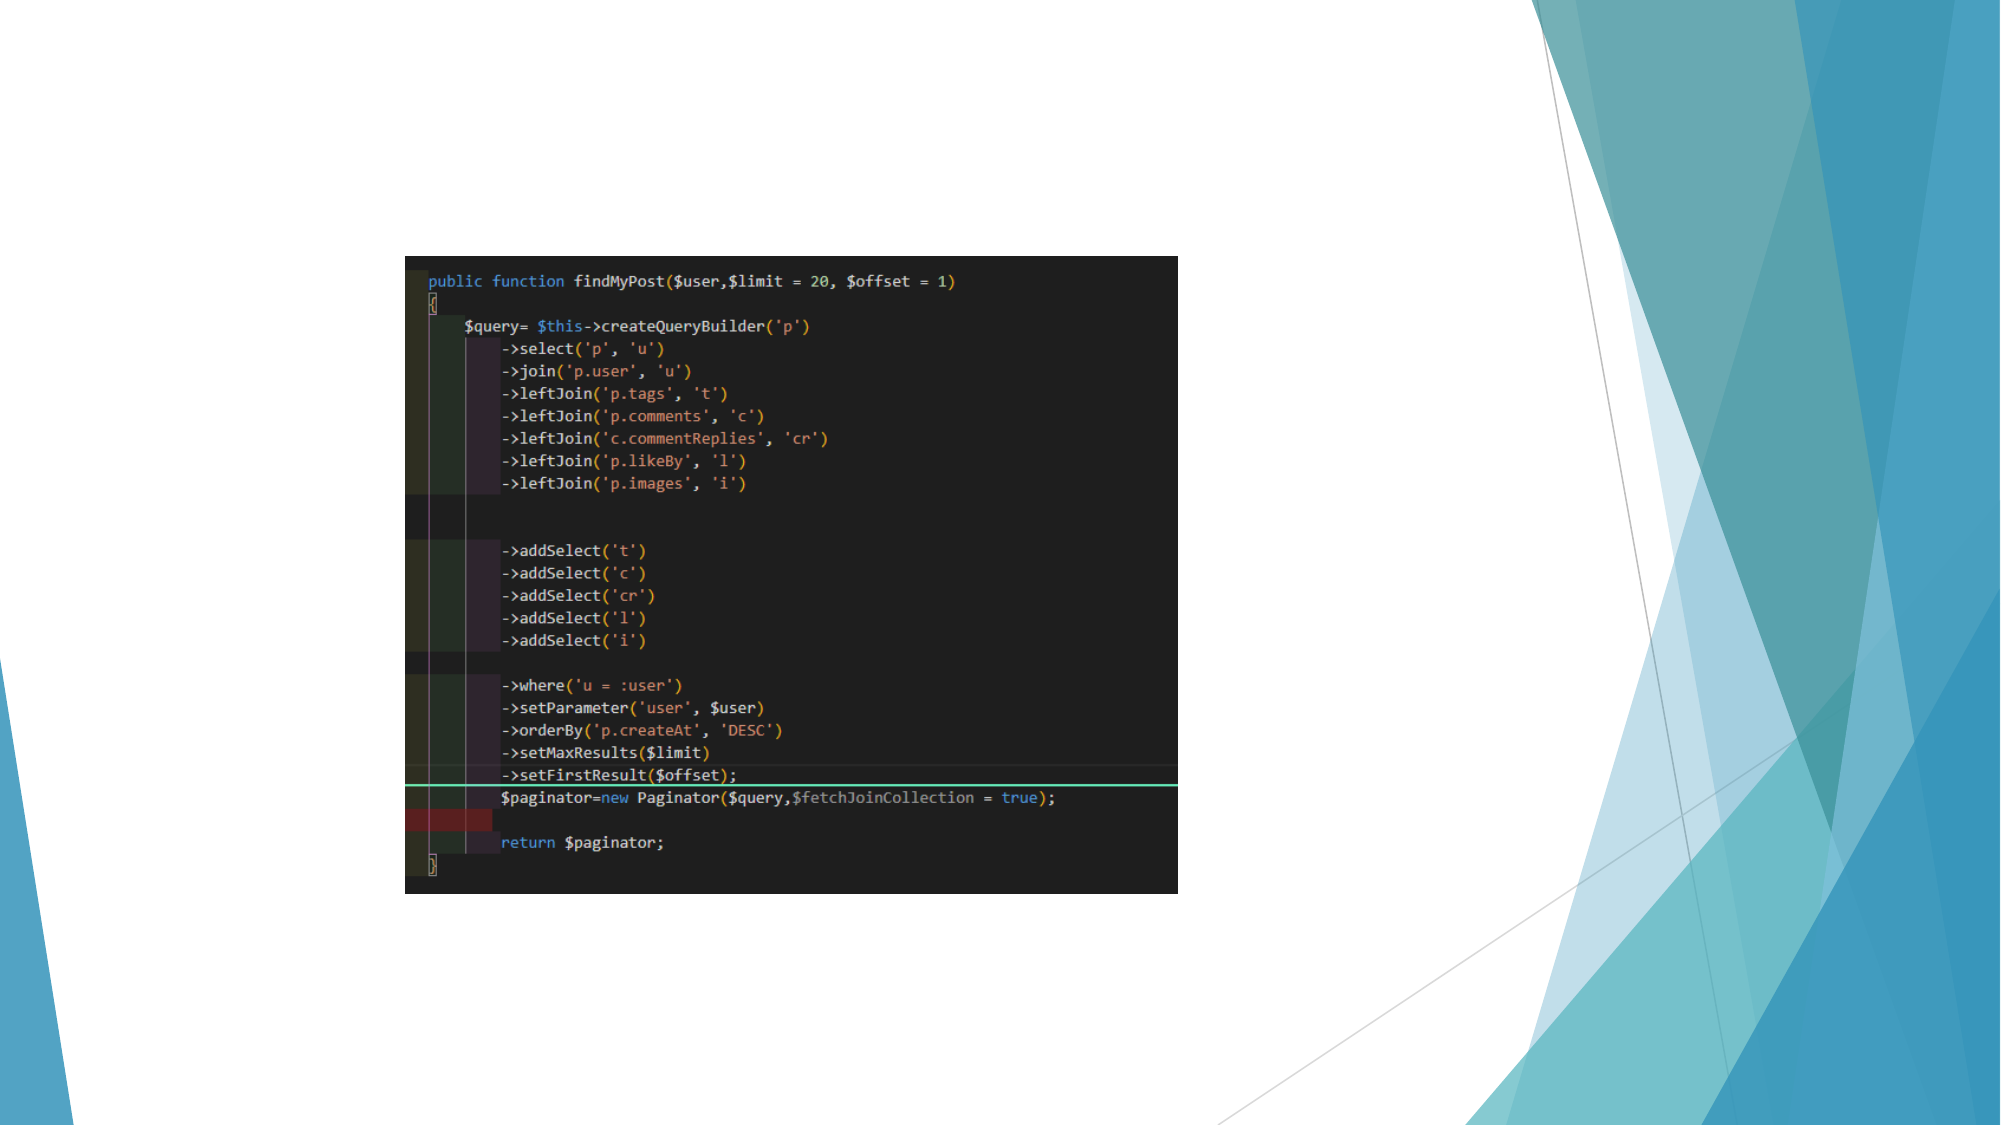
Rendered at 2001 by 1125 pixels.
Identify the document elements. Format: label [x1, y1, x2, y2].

picture [405, 256, 1178, 894]
